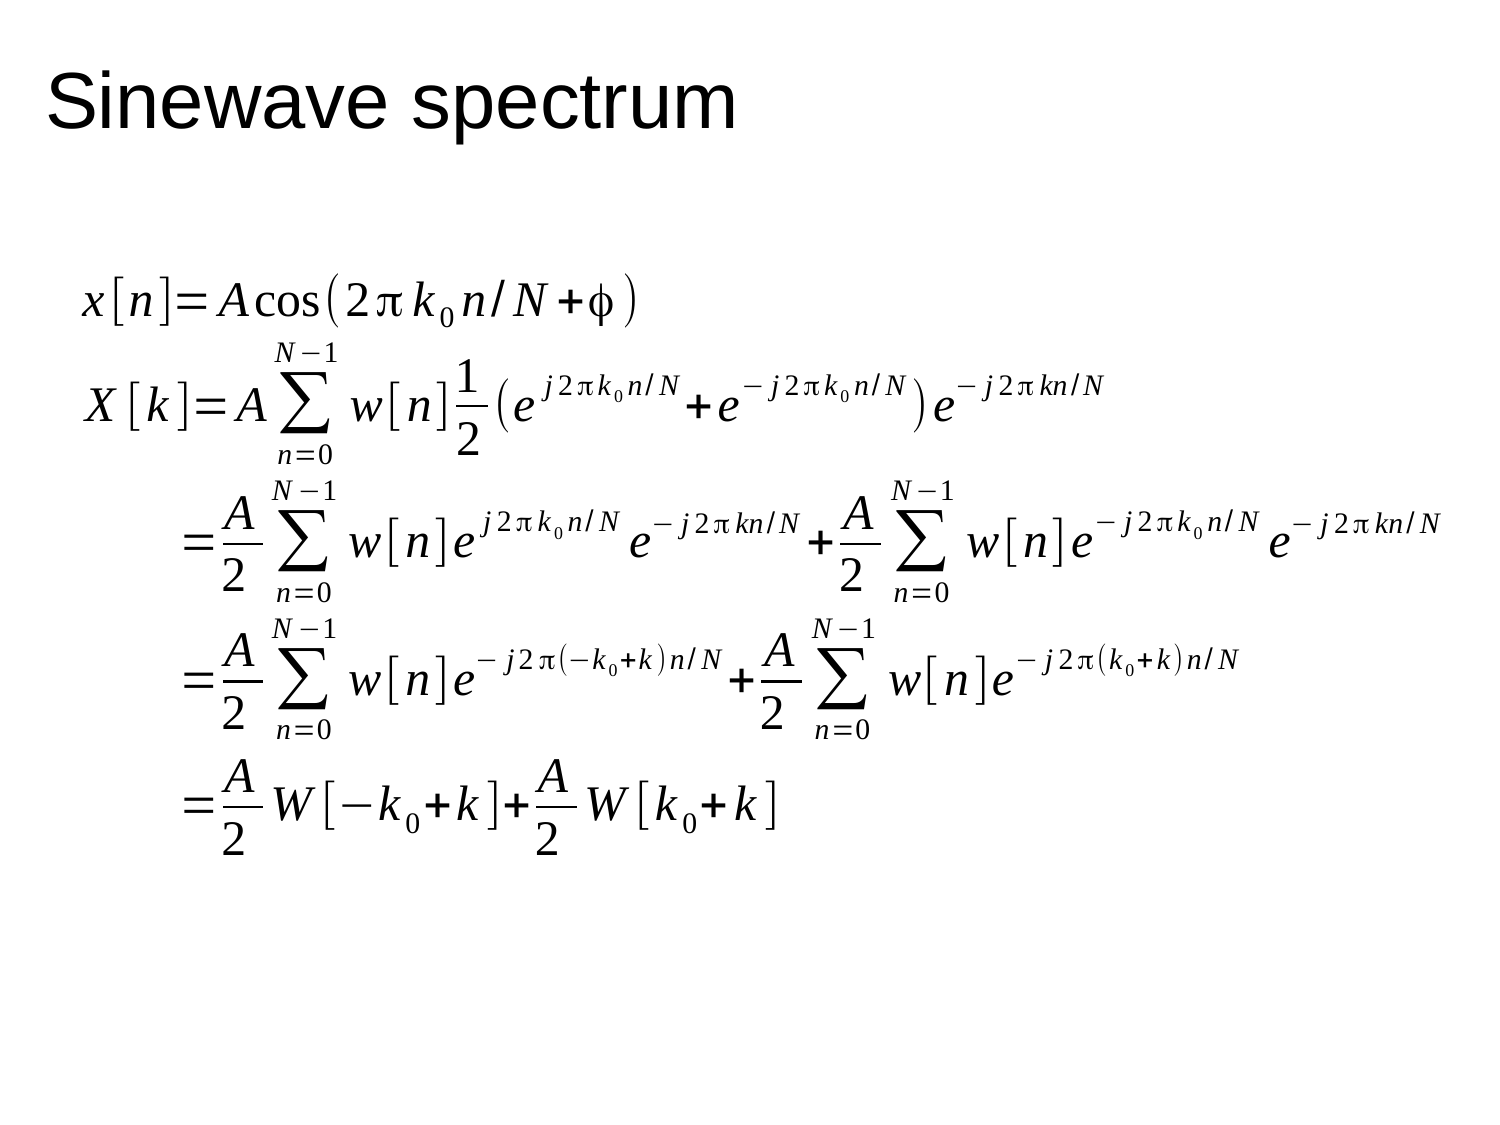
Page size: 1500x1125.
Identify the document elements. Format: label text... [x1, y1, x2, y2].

chart [72, 270, 1450, 867]
title Sinewave spectrum [45, 7, 1395, 196]
